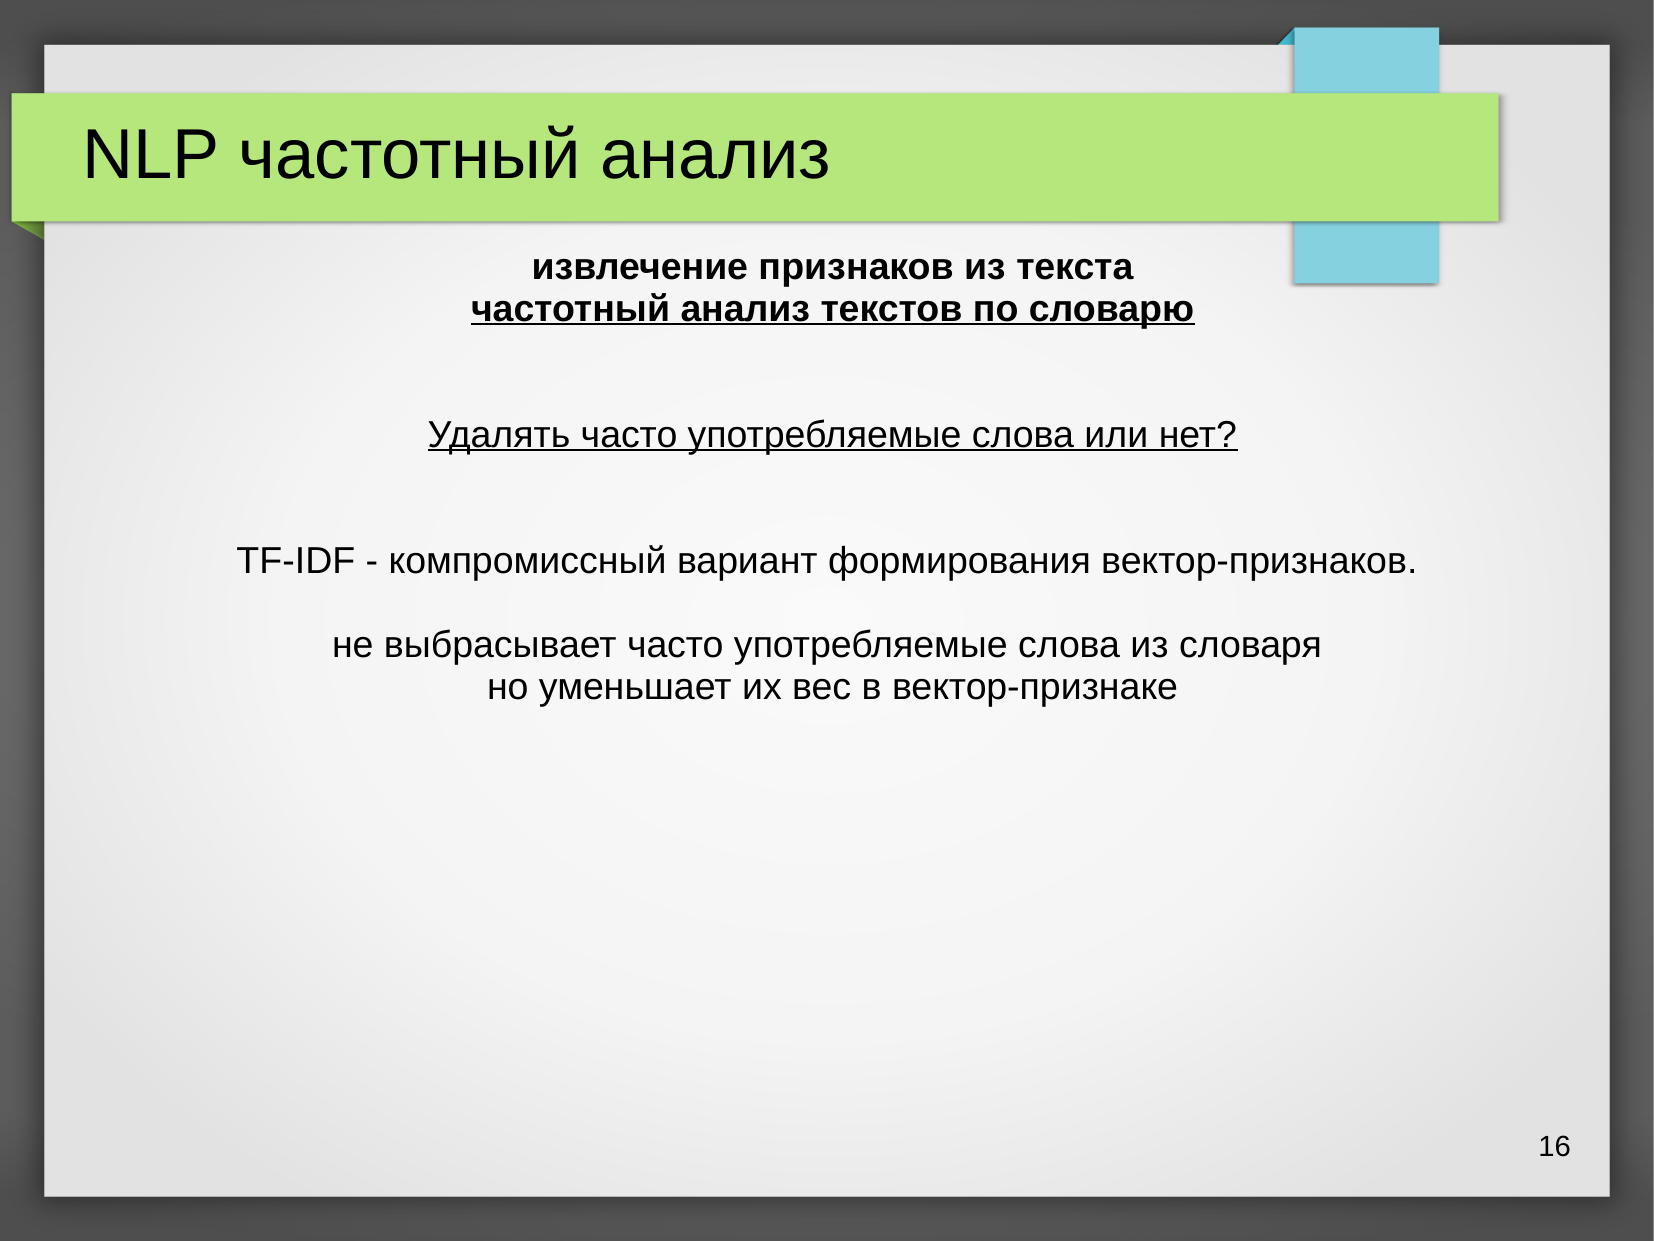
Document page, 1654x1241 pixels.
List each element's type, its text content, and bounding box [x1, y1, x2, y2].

picture [0, 0, 1654, 1241]
title NLP частотный анализ [82, 118, 1406, 189]
text_box извлечение признаков из текста частотный анализ текстов по словарю Удалять часто употребляемые слова или нет? TF-IDF - компромиссный вариант формирования вектор-признаков. не выбрасывает часто употребляемые слова из словаря но уменьшает их вес в вектор-признаке [188, 245, 1477, 1071]
